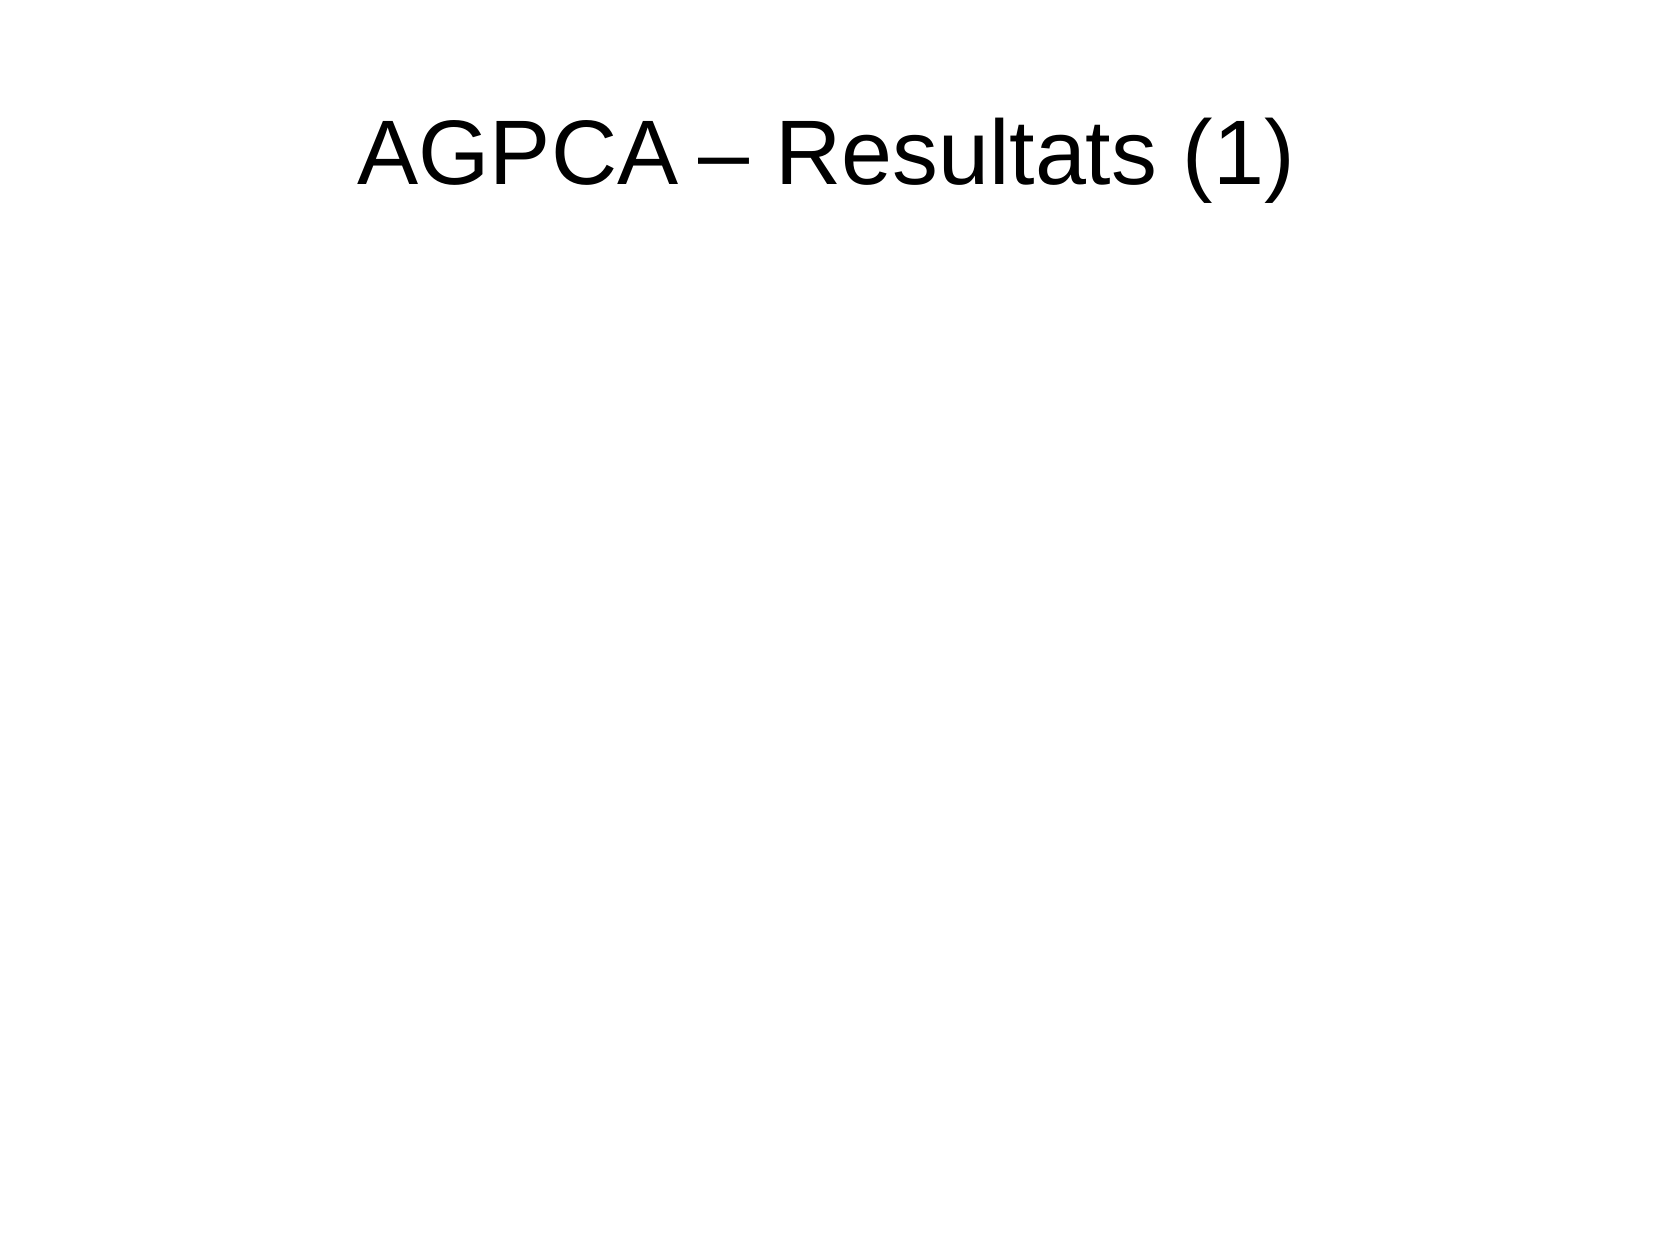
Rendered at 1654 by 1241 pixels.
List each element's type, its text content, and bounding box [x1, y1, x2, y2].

title AGPCA – Resultats (1) [82, 49, 1571, 257]
